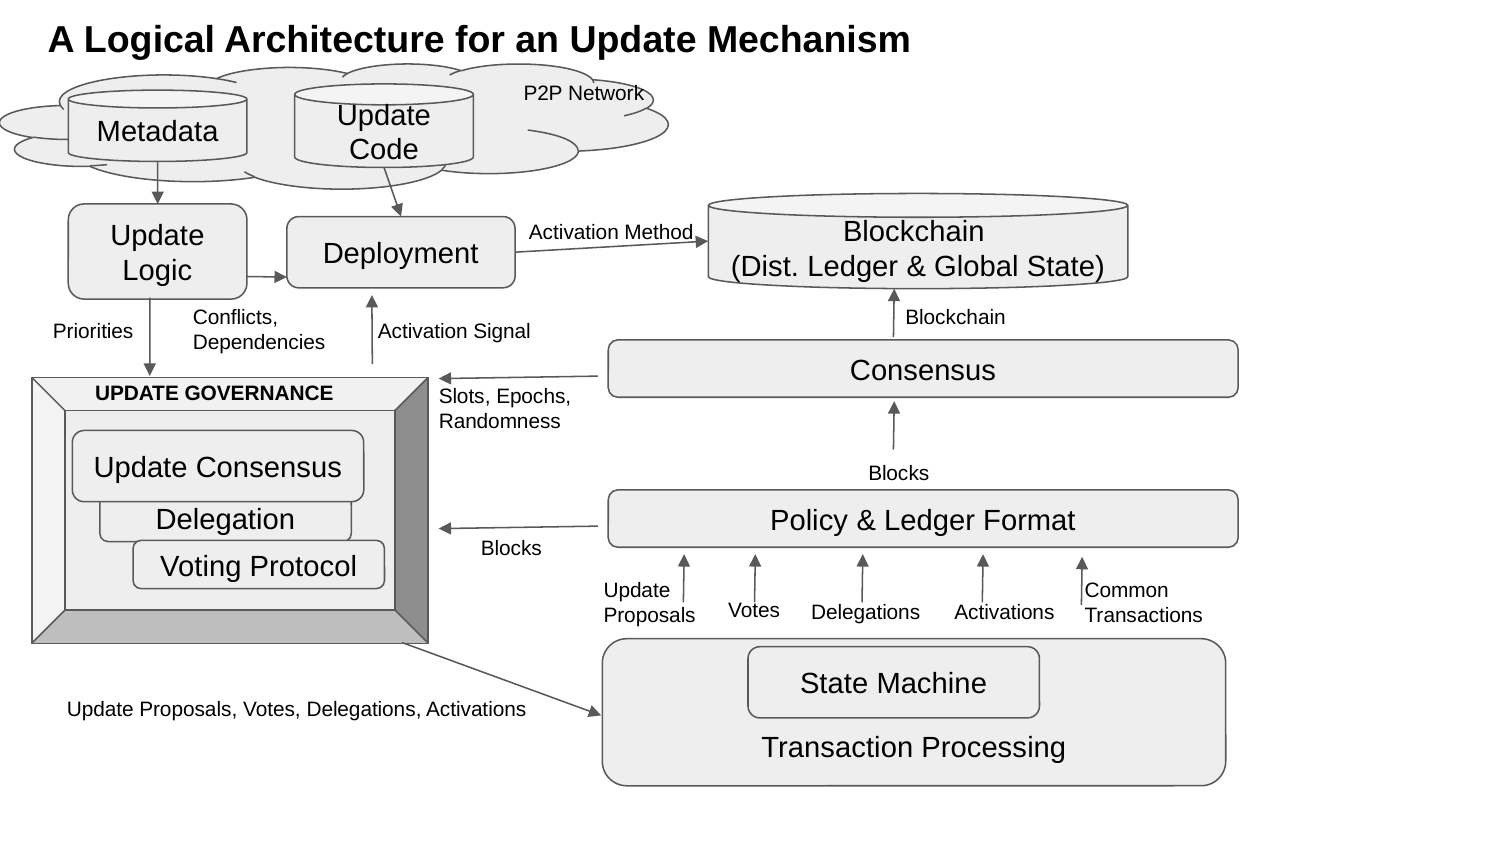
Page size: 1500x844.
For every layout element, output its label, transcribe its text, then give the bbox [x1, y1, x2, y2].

text_box P2P Network [477, 64, 690, 114]
text_box Update Consensus [72, 430, 364, 502]
text_box [33, 382, 429, 644]
text_box Blockchain (Dist. Ledger & Global State) [708, 207, 1128, 289]
text_box Conflicts, Dependencies [177, 288, 482, 337]
text_box Priorities [37, 302, 165, 351]
text_box Update Code [294, 95, 474, 168]
text_box Metadata [68, 101, 247, 162]
text_box Activation Signal [362, 302, 556, 351]
text_box Delegation [99, 502, 352, 542]
text_box Blockchain [890, 288, 1195, 337]
text_box Slots, Epochs, Randomness [423, 367, 728, 416]
text_box [0, 63, 669, 190]
text_box Voting Protocol [133, 540, 385, 589]
text_box Common Transactions [1069, 577, 1221, 627]
title A Logical Architecture for an Update Mechanism [32, 0, 1368, 72]
text_box Deployment [286, 216, 516, 288]
text_box Blocks [848, 444, 950, 493]
text_box Policy & Ledger Format [608, 489, 1239, 548]
text_box Delegations [794, 583, 937, 633]
text_box Update Proposals [588, 577, 716, 627]
text_box State Machine [747, 646, 1040, 718]
text_box Blocks [460, 519, 562, 568]
text_box Activation Method [500, 203, 722, 253]
text_box Transaction Processing [602, 638, 1226, 786]
text_box Update Proposals, Votes, Delegations, Activations [51, 680, 578, 729]
text_box Consensus [608, 339, 1239, 398]
text_box UPDATE GOVERNANCE [68, 364, 360, 414]
text_box Votes [710, 581, 798, 631]
text_box Update Logic [68, 203, 247, 300]
text_box Activations [937, 593, 1070, 629]
